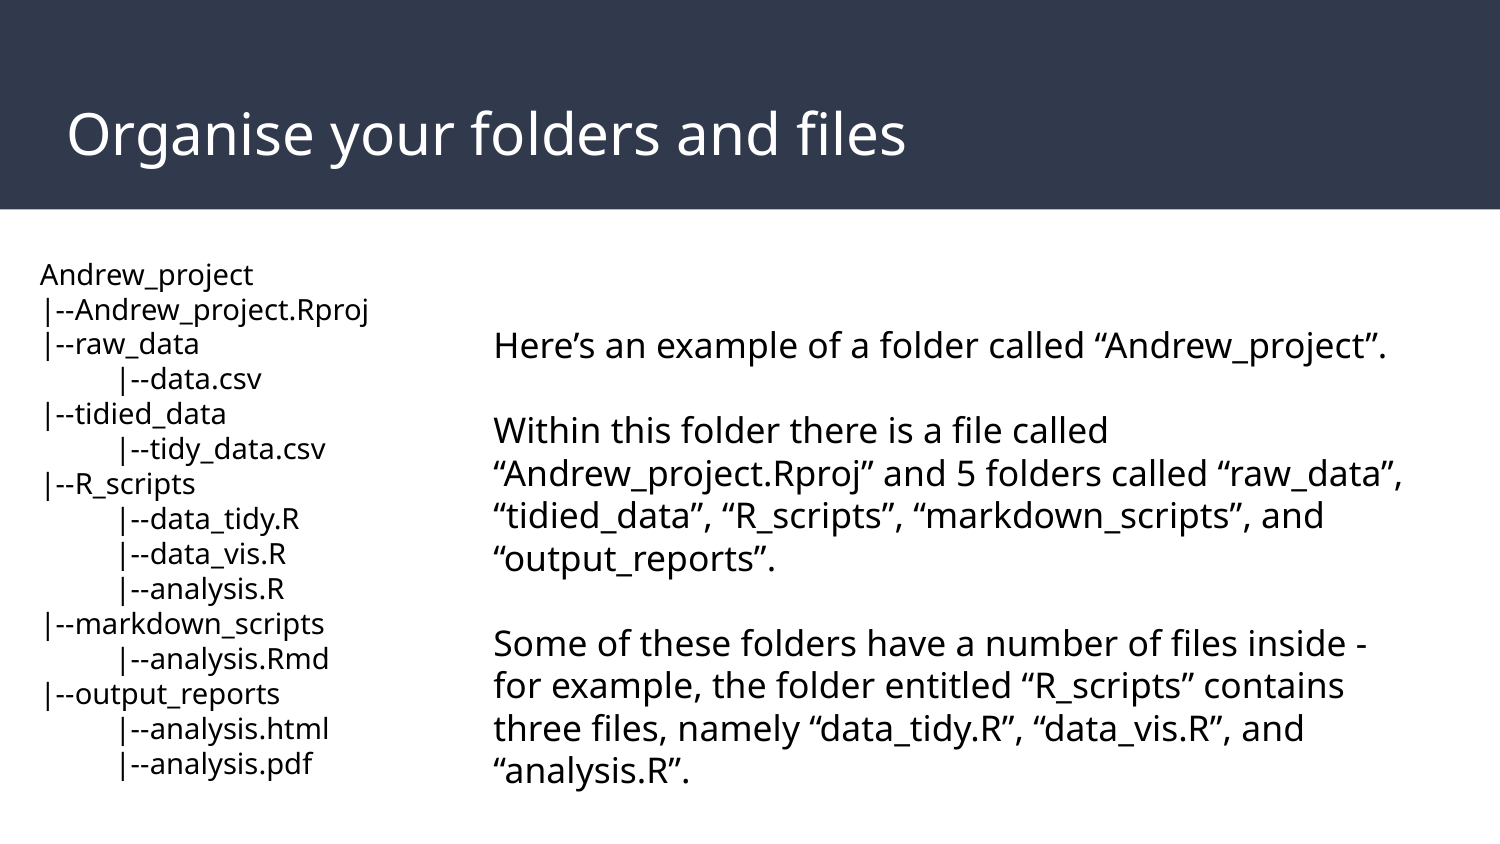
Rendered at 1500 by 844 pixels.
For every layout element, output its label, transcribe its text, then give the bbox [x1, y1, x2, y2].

text_box Andrew_project |--Andrew_project.Rproj |--raw_data |--data.csv |--tidied_data |--tidy_data.csv |--R_scripts |--data_tidy.R |--data_vis.R |--analysis.R |--markdown_scripts |--analysis.Rmd |--output_reports |--analysis.html |--analysis.pdf [24, 240, 479, 801]
title Organise your folders and files [51, 82, 1449, 185]
text_box Here’s an example of a folder called “Andrew_project”. Within this folder there is a file called “Andrew_project.Rproj” and 5 folders called “raw_data”, “tidied_data”, “R_scripts”, “markdown_scripts”, and “output_reports”. Some of these folders have a number of files inside - for example, the folder entitled “R_scripts” contains three files, namely “data_tidy.R”, “data_vis.R”, and “analysis.R”. [478, 308, 1421, 759]
